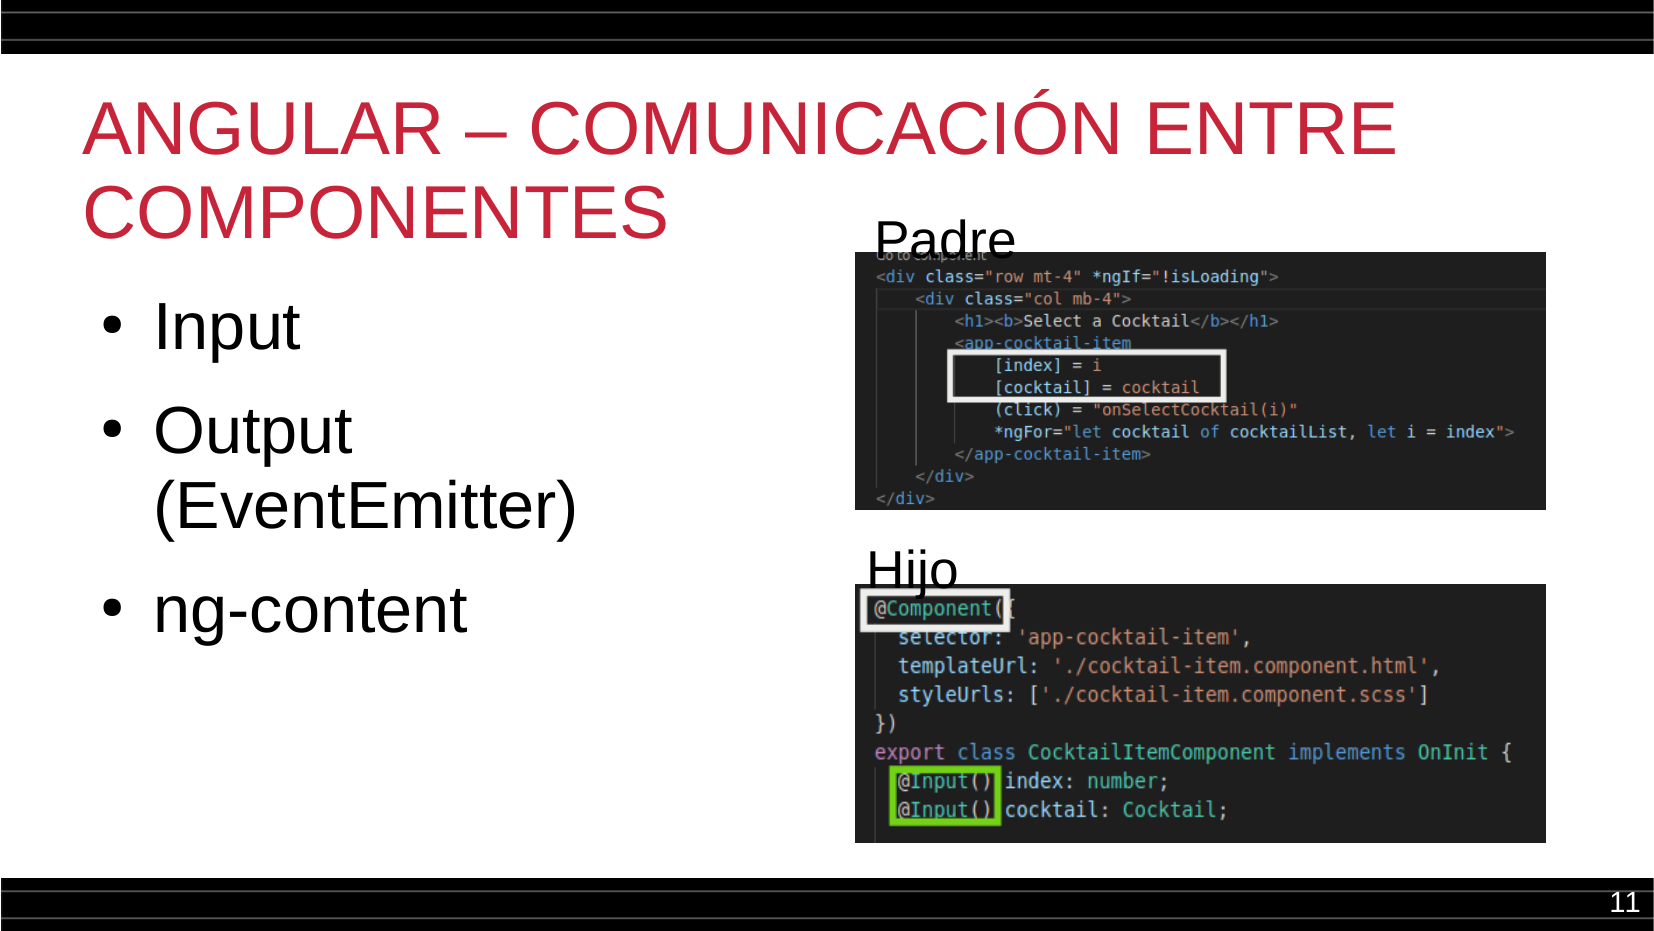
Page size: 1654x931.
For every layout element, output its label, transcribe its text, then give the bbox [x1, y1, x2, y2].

list Hijo [810, 540, 1448, 601]
picture [1, 878, 1654, 931]
picture [855, 252, 1546, 511]
list Input Output (EventEmitter) ng-content [82, 184, 735, 676]
picture [855, 584, 1546, 843]
picture [1, 0, 1654, 54]
list Padre [817, 210, 1471, 271]
title ANGULAR – COMUNICACIÓN ENTRE COMPONENTES [82, 86, 1571, 255]
